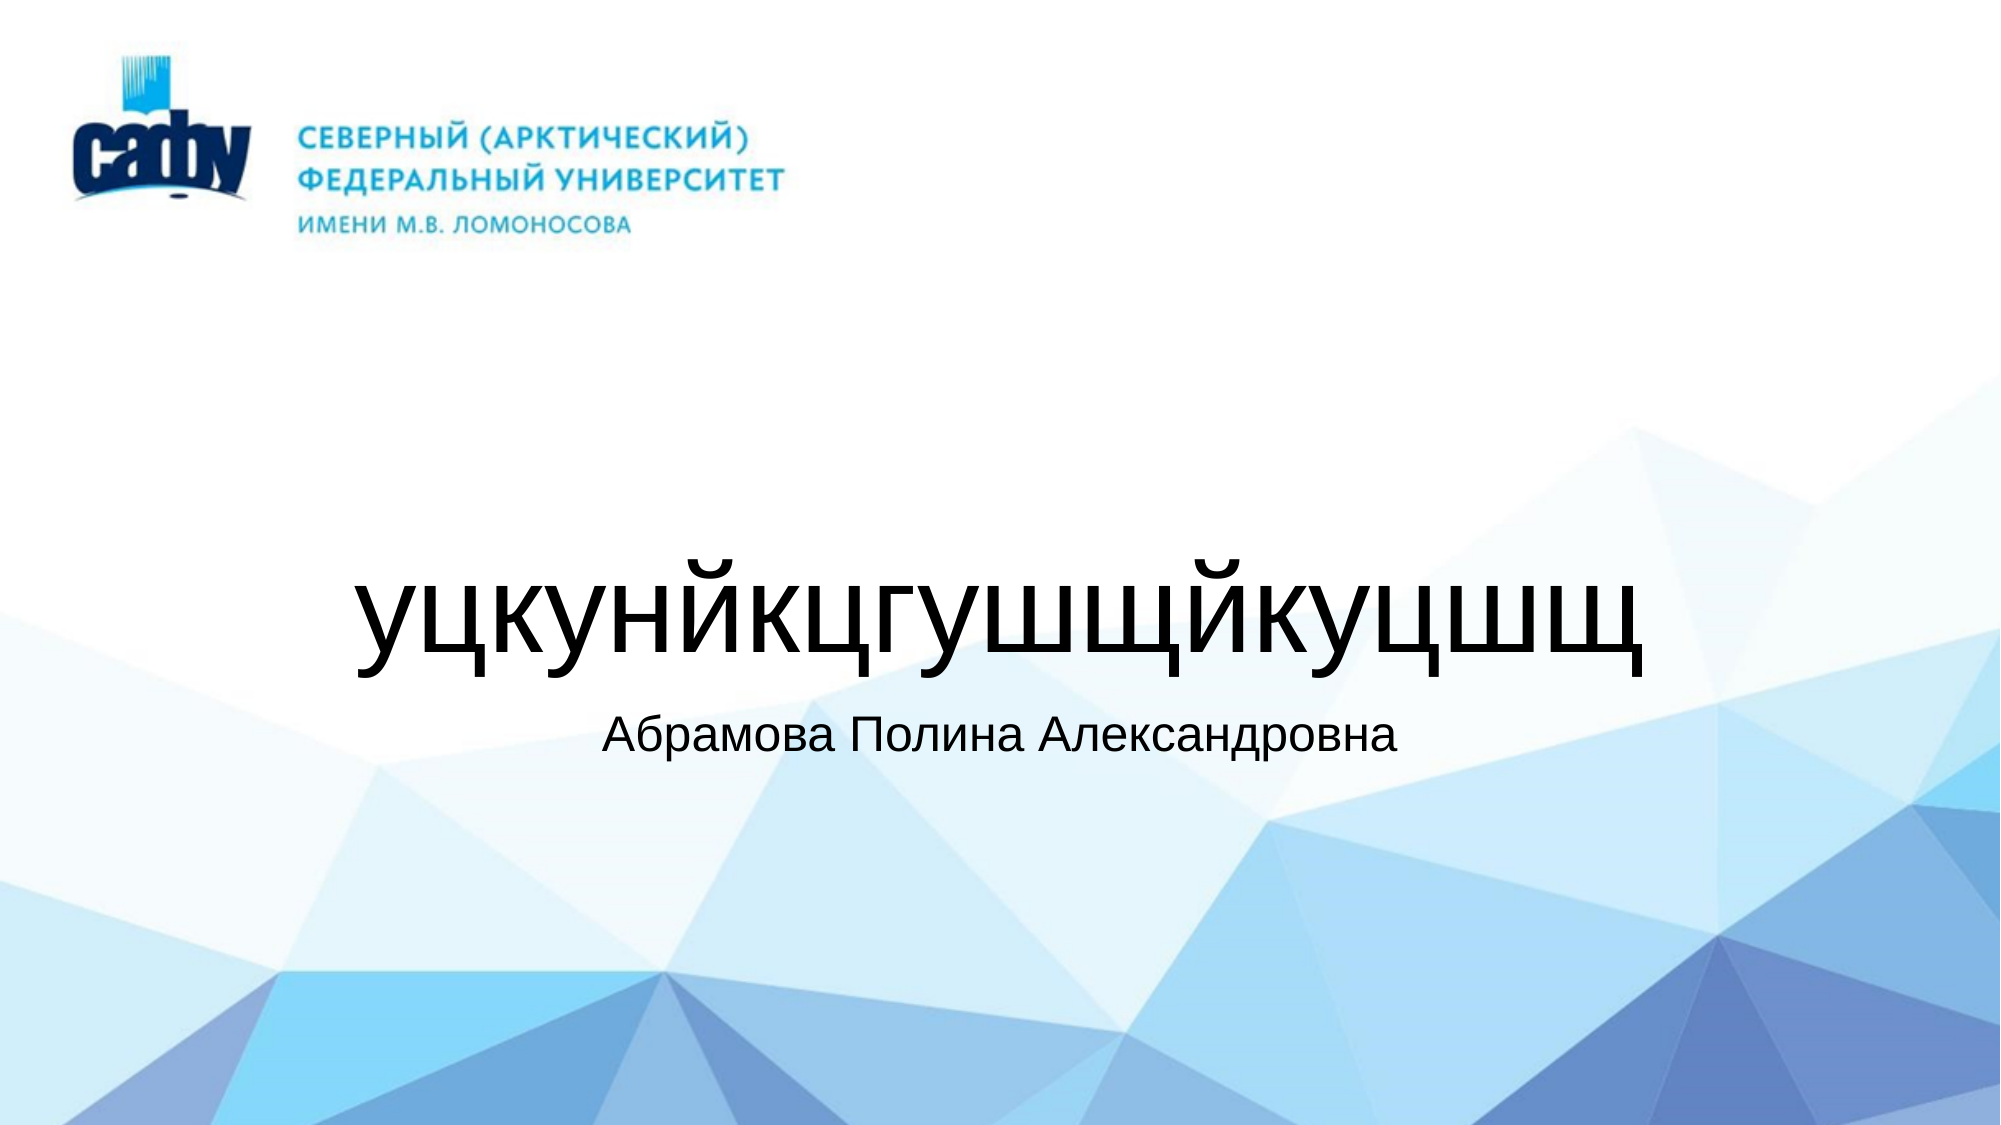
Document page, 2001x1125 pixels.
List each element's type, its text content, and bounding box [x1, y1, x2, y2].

title уцкунйкцгушщйкуцшщ [249, 287, 1750, 680]
subtitle Абрамова Полина Александровна [249, 708, 1750, 981]
